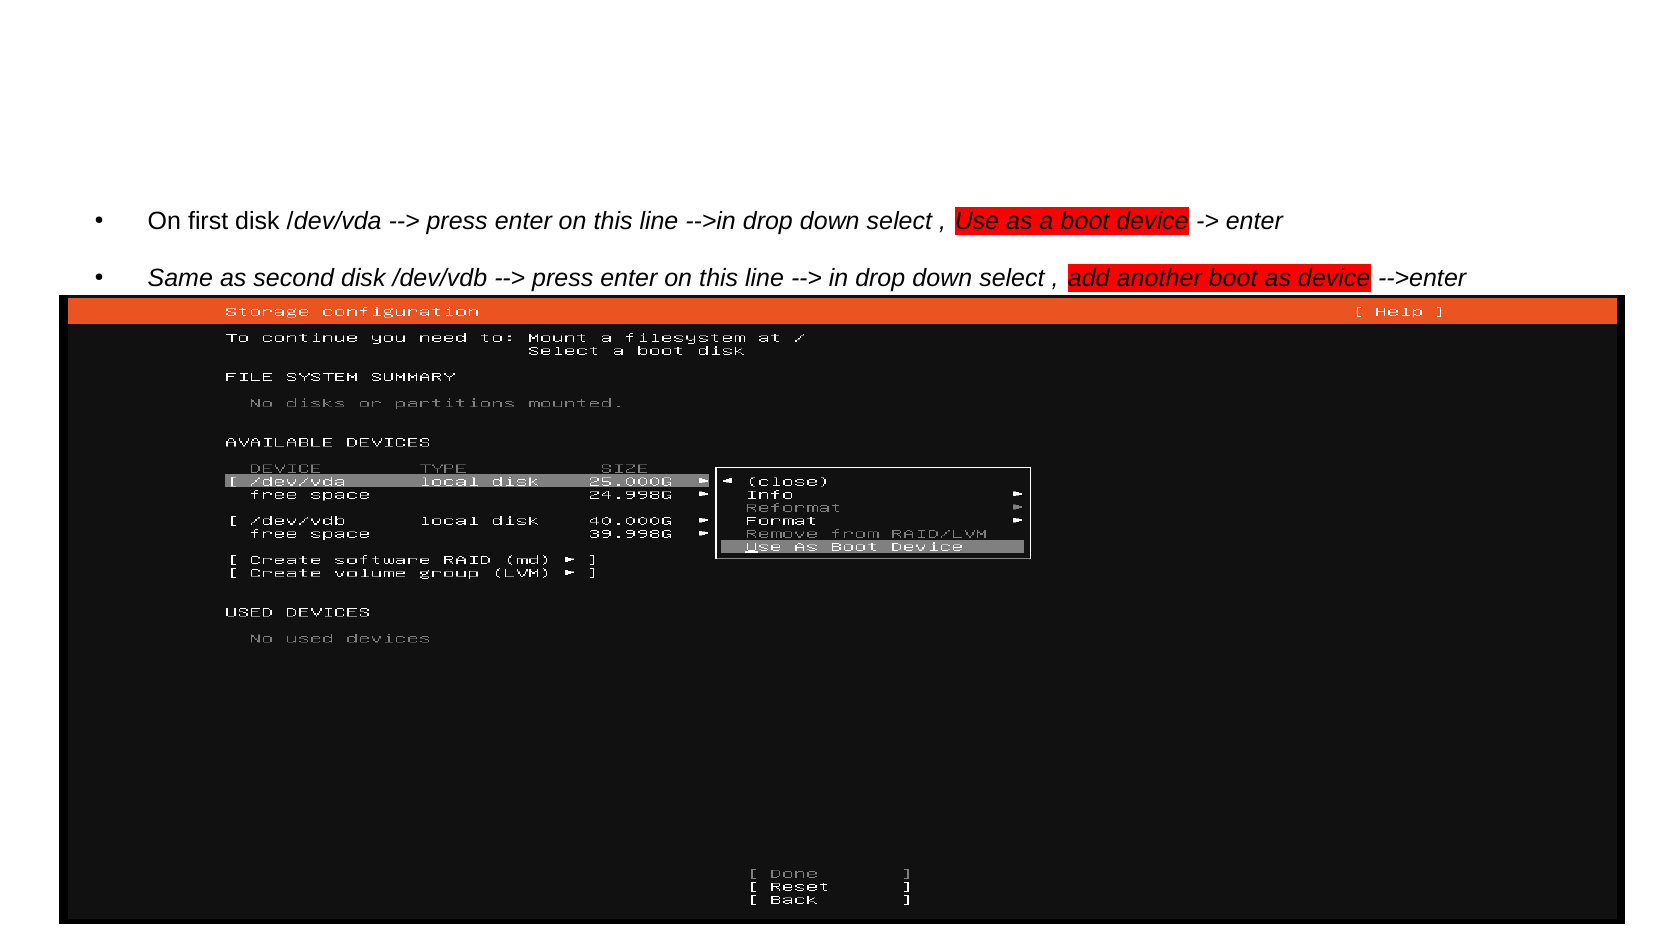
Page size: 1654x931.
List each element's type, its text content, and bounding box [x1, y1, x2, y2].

list On first disk /dev/vda --> press enter on this line -->in drop down select , Use as a boot device -> enter Same as second disk /dev/vdb --> press enter on this line --> in drop down select , add another boot as device -->enter [76, 206, 1625, 295]
picture [59, 295, 1625, 924]
